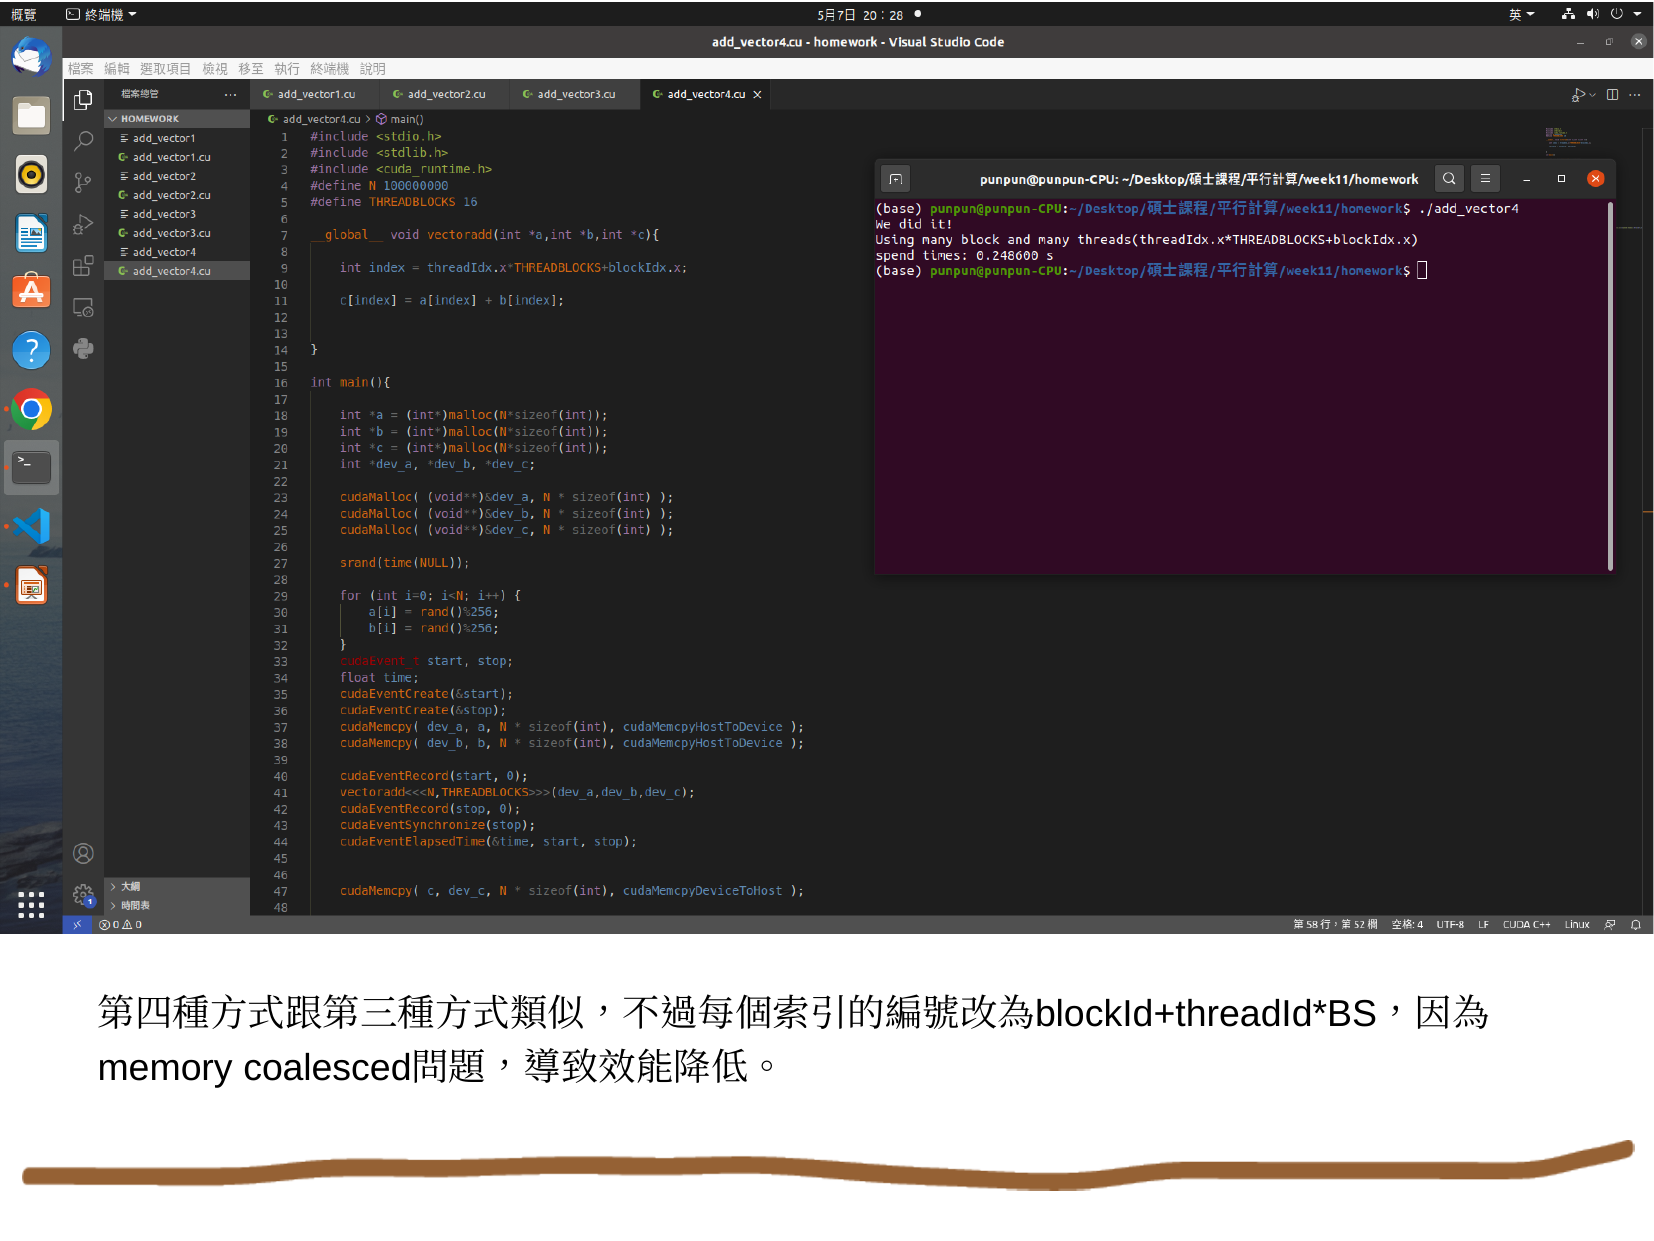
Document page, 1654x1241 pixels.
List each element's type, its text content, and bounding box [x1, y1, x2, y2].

text_box 第四種方式跟第三種方式類似，不過每個索引的編號改為blockId+threadId*BS，因為 memory coalesced問題，導致效能降低。 [82, 975, 1505, 1099]
picture [22, 1140, 1635, 1191]
picture [0, 2, 1654, 934]
